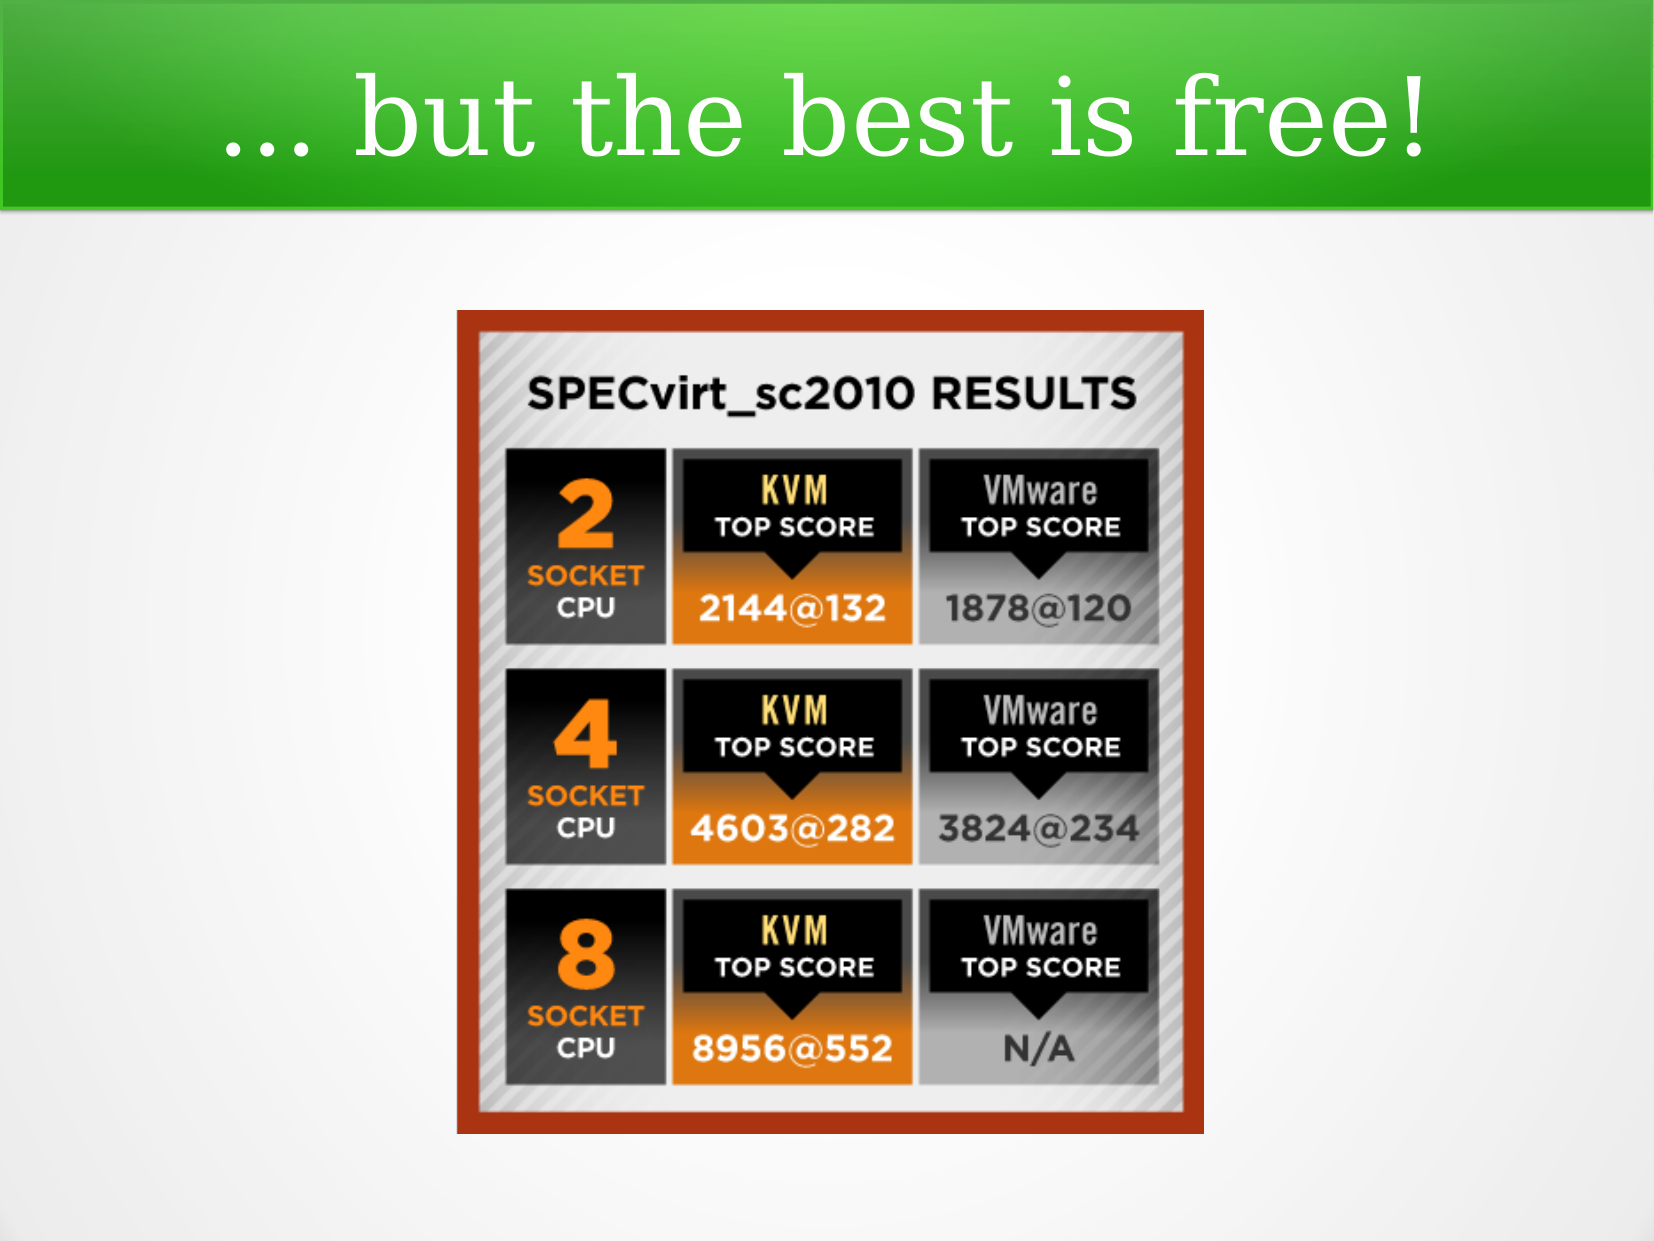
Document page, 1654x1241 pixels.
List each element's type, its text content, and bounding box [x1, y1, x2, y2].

title ... but the best is free! [82, 47, 1571, 189]
picture [454, 310, 1204, 1134]
